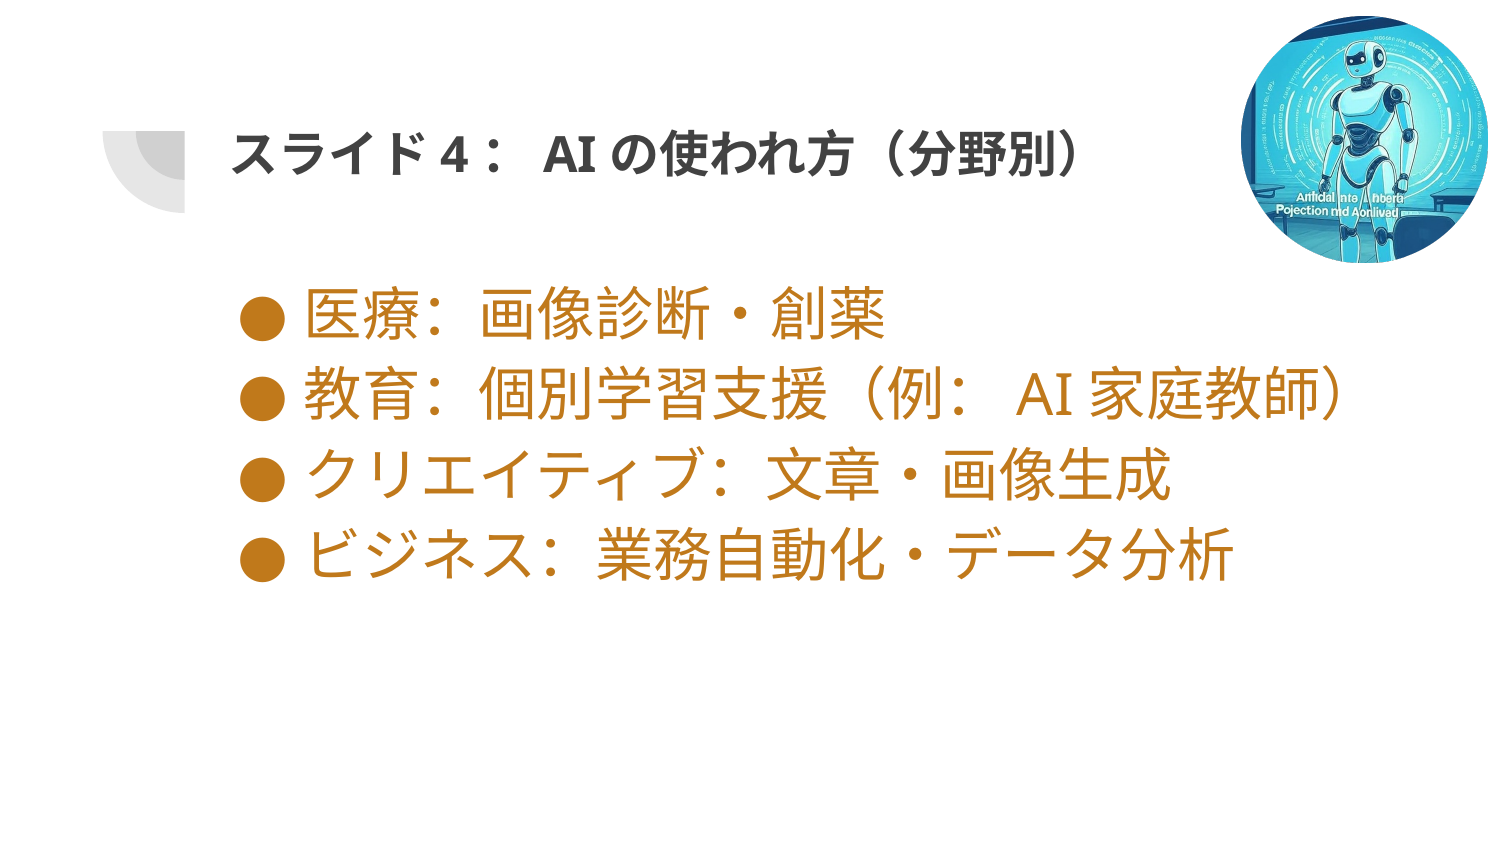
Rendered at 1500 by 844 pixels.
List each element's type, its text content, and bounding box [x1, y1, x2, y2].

picture [1241, 16, 1488, 263]
title スライド4：AIの使われ方（分野別） [213, 98, 1241, 251]
list 医療：画像診断・創薬 教育：個別学習支援（例：AI家庭教師） クリエイティブ：文章・画像生成 ビジネス：業務自動化・データ分析 [213, 251, 1438, 583]
